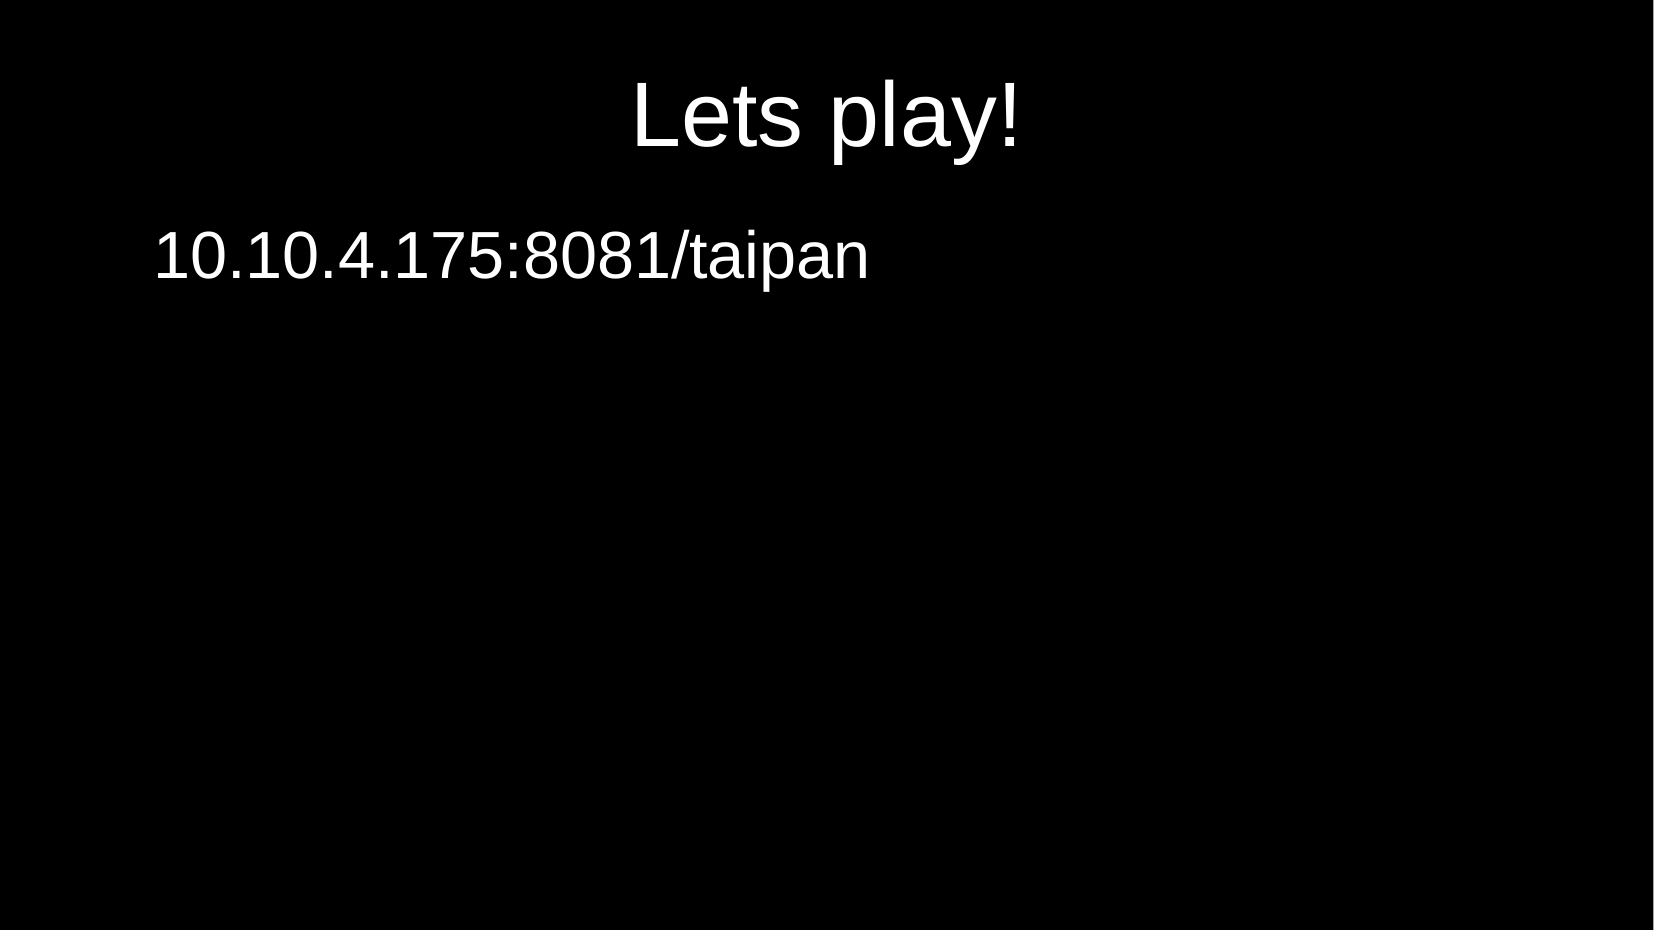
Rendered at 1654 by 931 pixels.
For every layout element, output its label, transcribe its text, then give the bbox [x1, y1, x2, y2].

title Lets play! [82, 37, 1571, 193]
list 10.10.4.175:8081/taipan [82, 217, 1571, 758]
